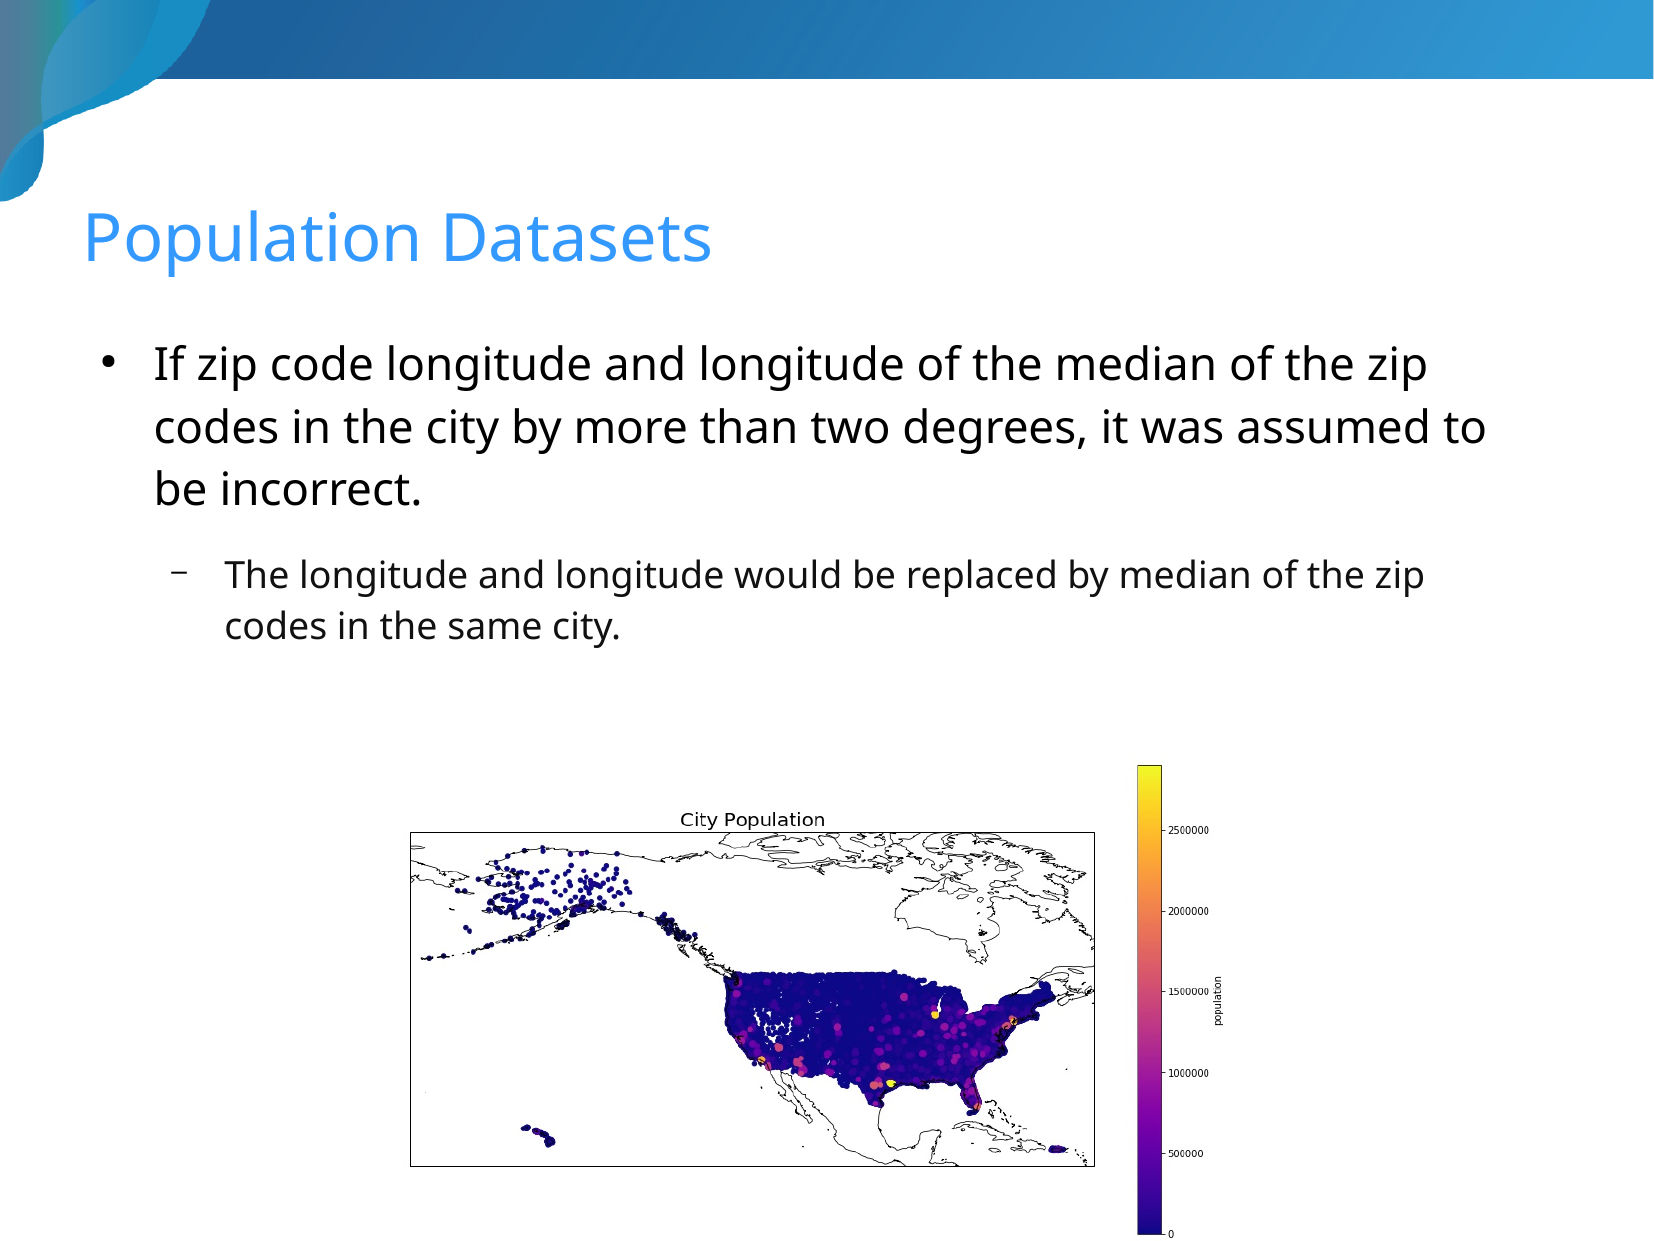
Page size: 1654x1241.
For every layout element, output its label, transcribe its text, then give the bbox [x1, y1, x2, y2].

picture [0, 0, 1654, 1241]
title Population Datasets [82, 132, 1571, 340]
list If zip code longitude and longitude of the median of the zip codes in the city by more than two degrees, it was assumed to be incorrect. The longitude and longitude would be replaced by median of the zip codes in the same city. [82, 331, 1538, 1051]
